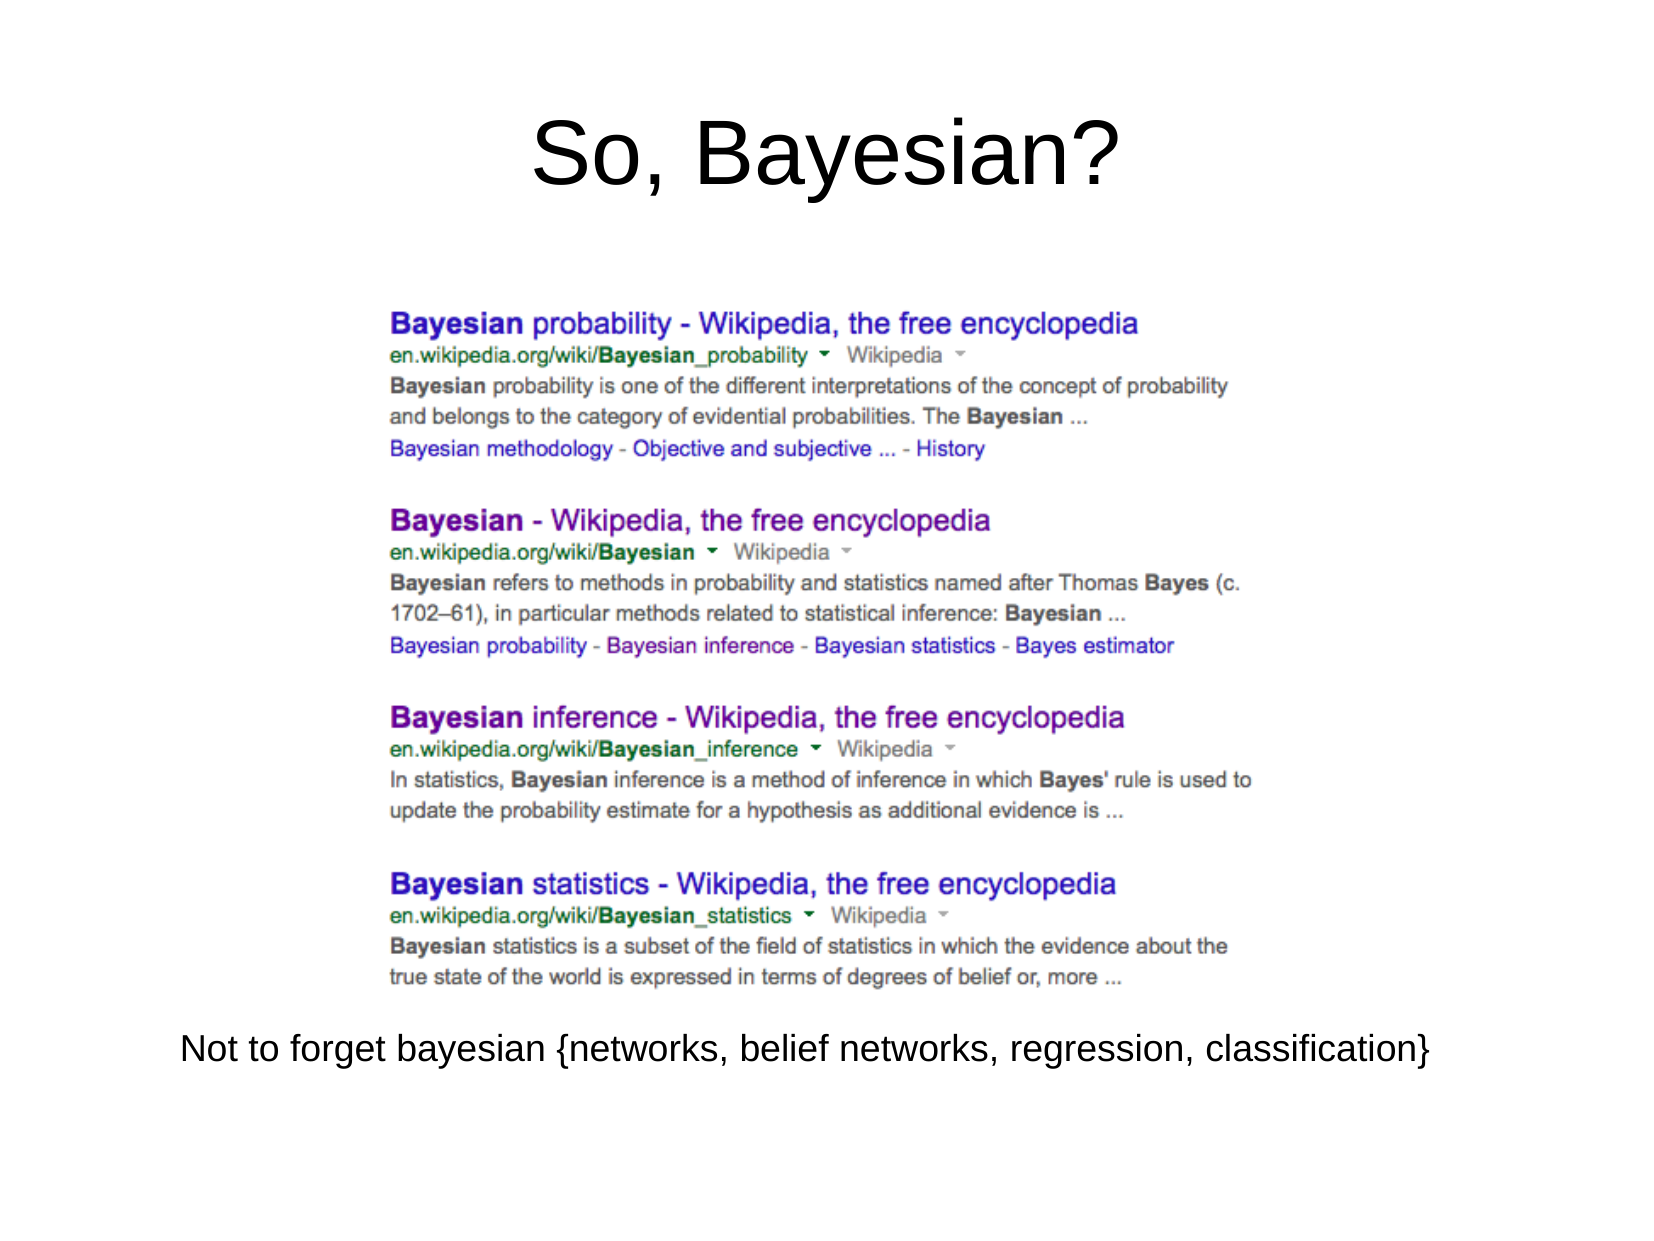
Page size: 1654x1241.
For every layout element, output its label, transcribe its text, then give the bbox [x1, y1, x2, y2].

picture [373, 290, 1280, 1010]
title So, Bayesian? [82, 49, 1571, 257]
text_box Not to forget bayesian {networks, belief networks, regression, classification} [165, 1020, 1516, 1077]
